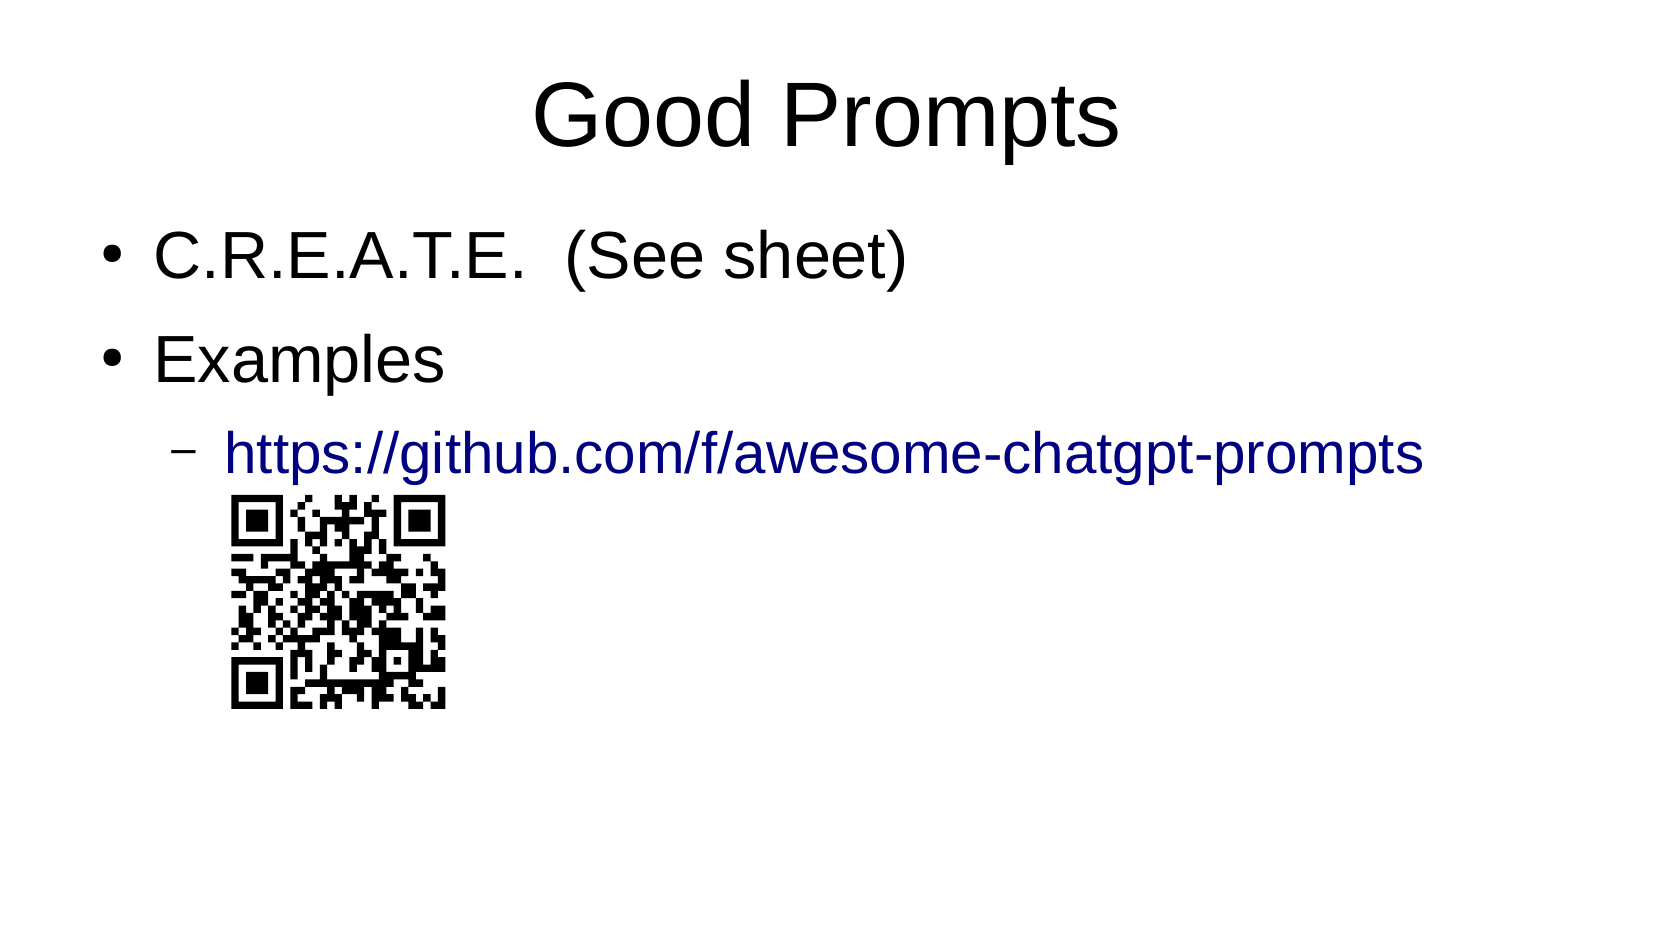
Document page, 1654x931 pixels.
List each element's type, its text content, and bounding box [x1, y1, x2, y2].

list C.R.E.A.T.E. (See sheet) Examples https://github.com/f/awesome-chatgpt-prompts [82, 217, 1571, 758]
picture [220, 483, 457, 720]
title Good Prompts [82, 37, 1571, 193]
